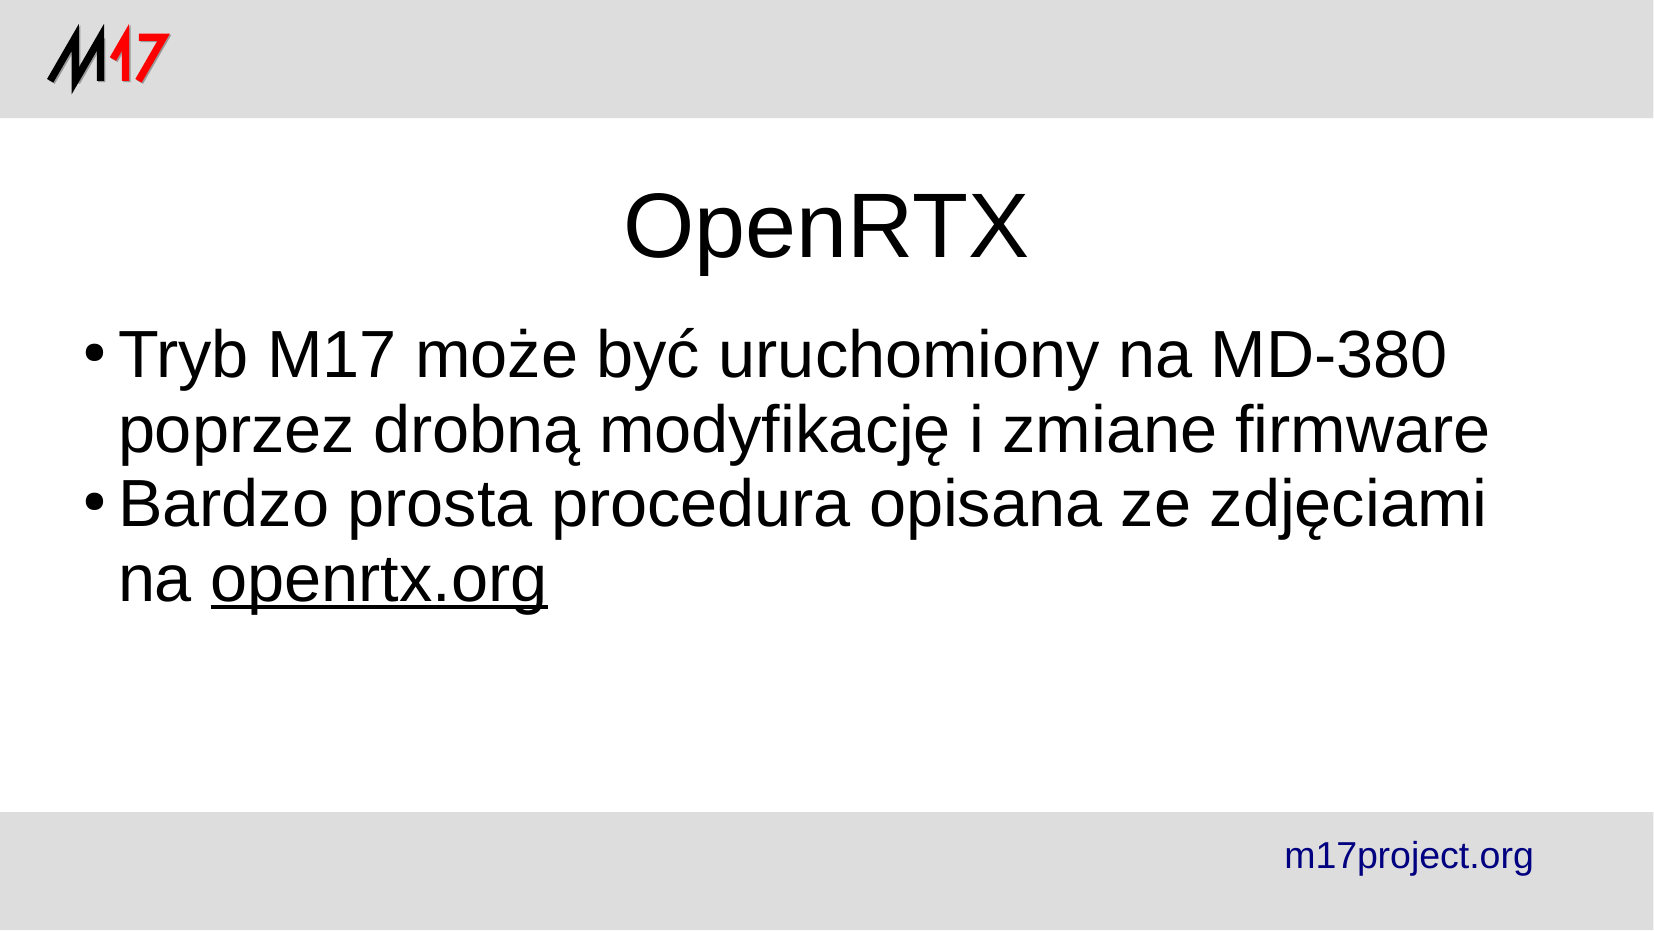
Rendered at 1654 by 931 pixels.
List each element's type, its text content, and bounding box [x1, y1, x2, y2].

subtitle Tryb M17 może być uruchomiony na MD-380 poprzez drobną modyfikację i zmiane firmware Bardzo prosta procedura opisana ze zdjęciami na openrtx.org [82, 316, 1571, 812]
text_box m17project.org [1269, 826, 1654, 897]
text_box [0, 812, 1654, 931]
title OpenRTX [82, 147, 1571, 303]
picture [39, 16, 178, 102]
text_box [0, 0, 1654, 119]
